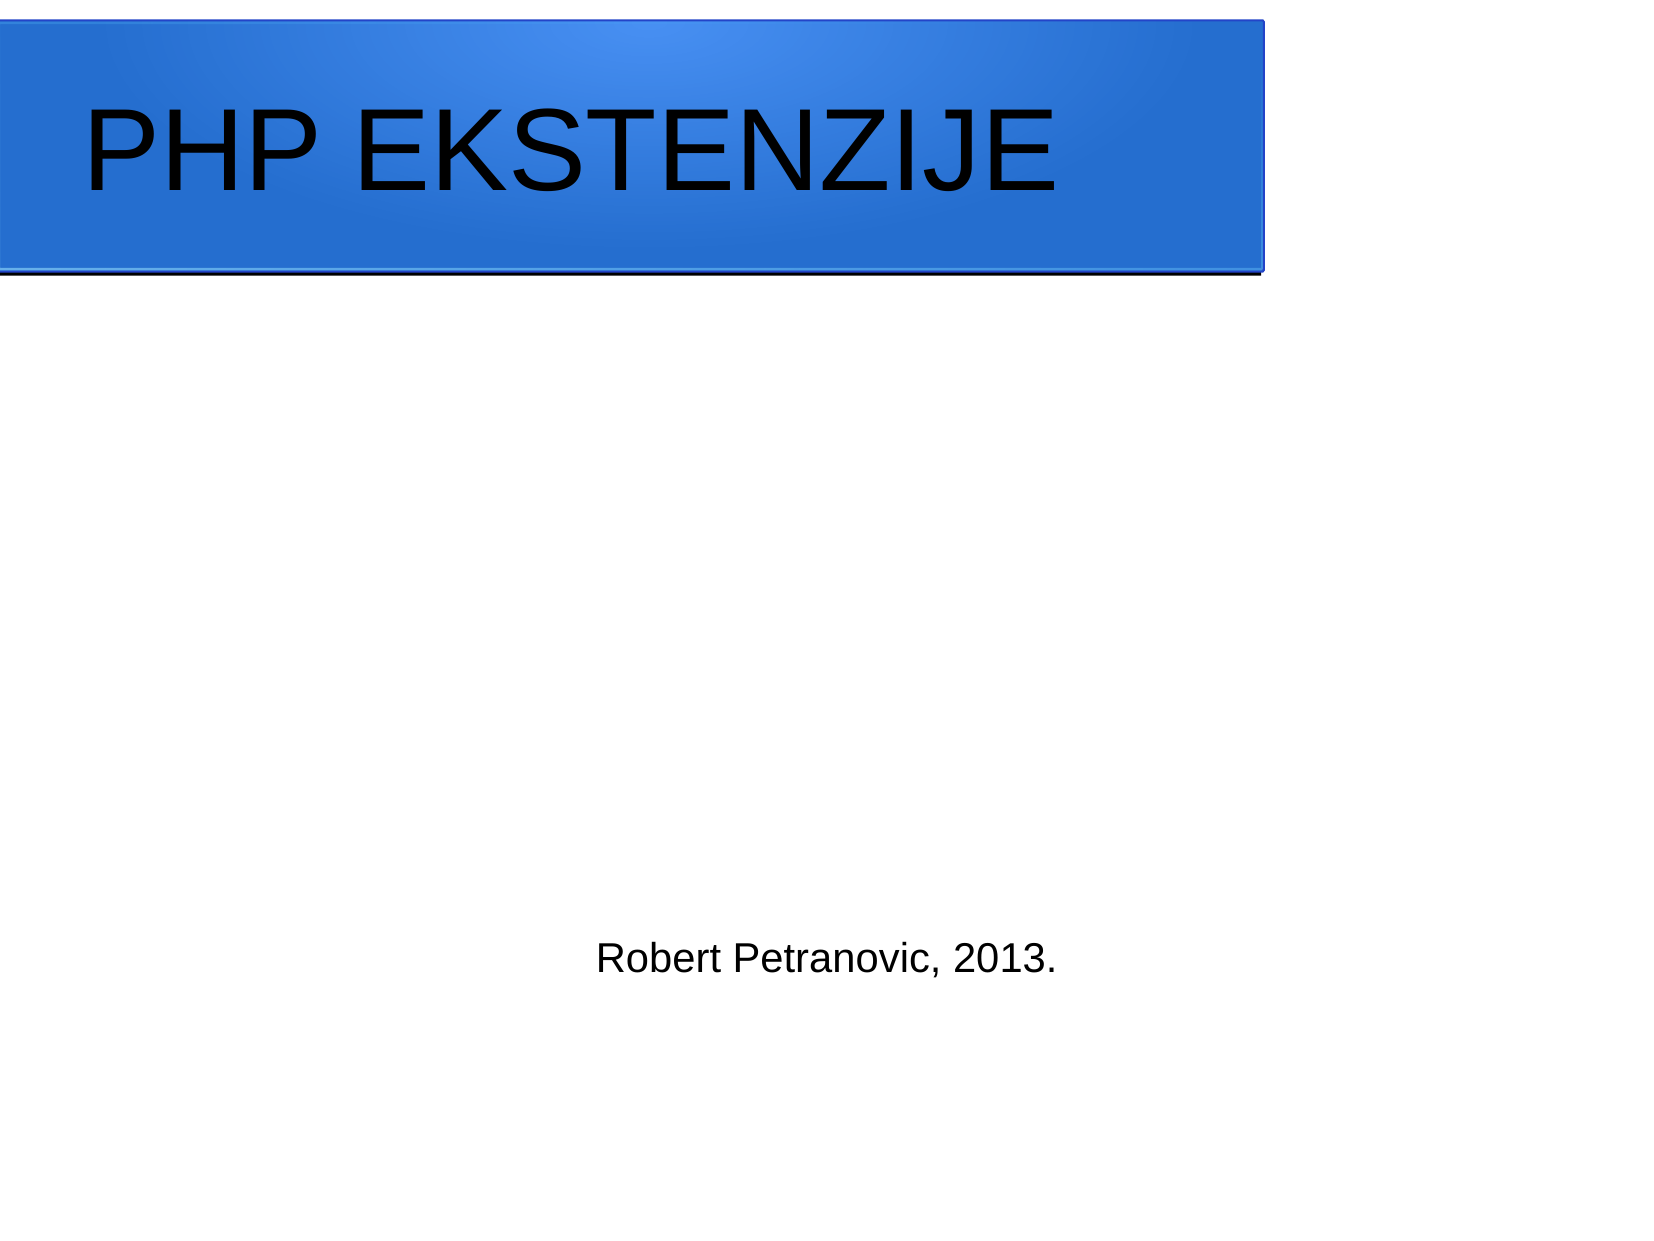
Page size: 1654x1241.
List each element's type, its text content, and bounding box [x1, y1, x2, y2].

title PHP EKSTENZIJE [82, 47, 1235, 252]
subtitle Robert Petranovic, 2013. [82, 299, 1571, 1019]
